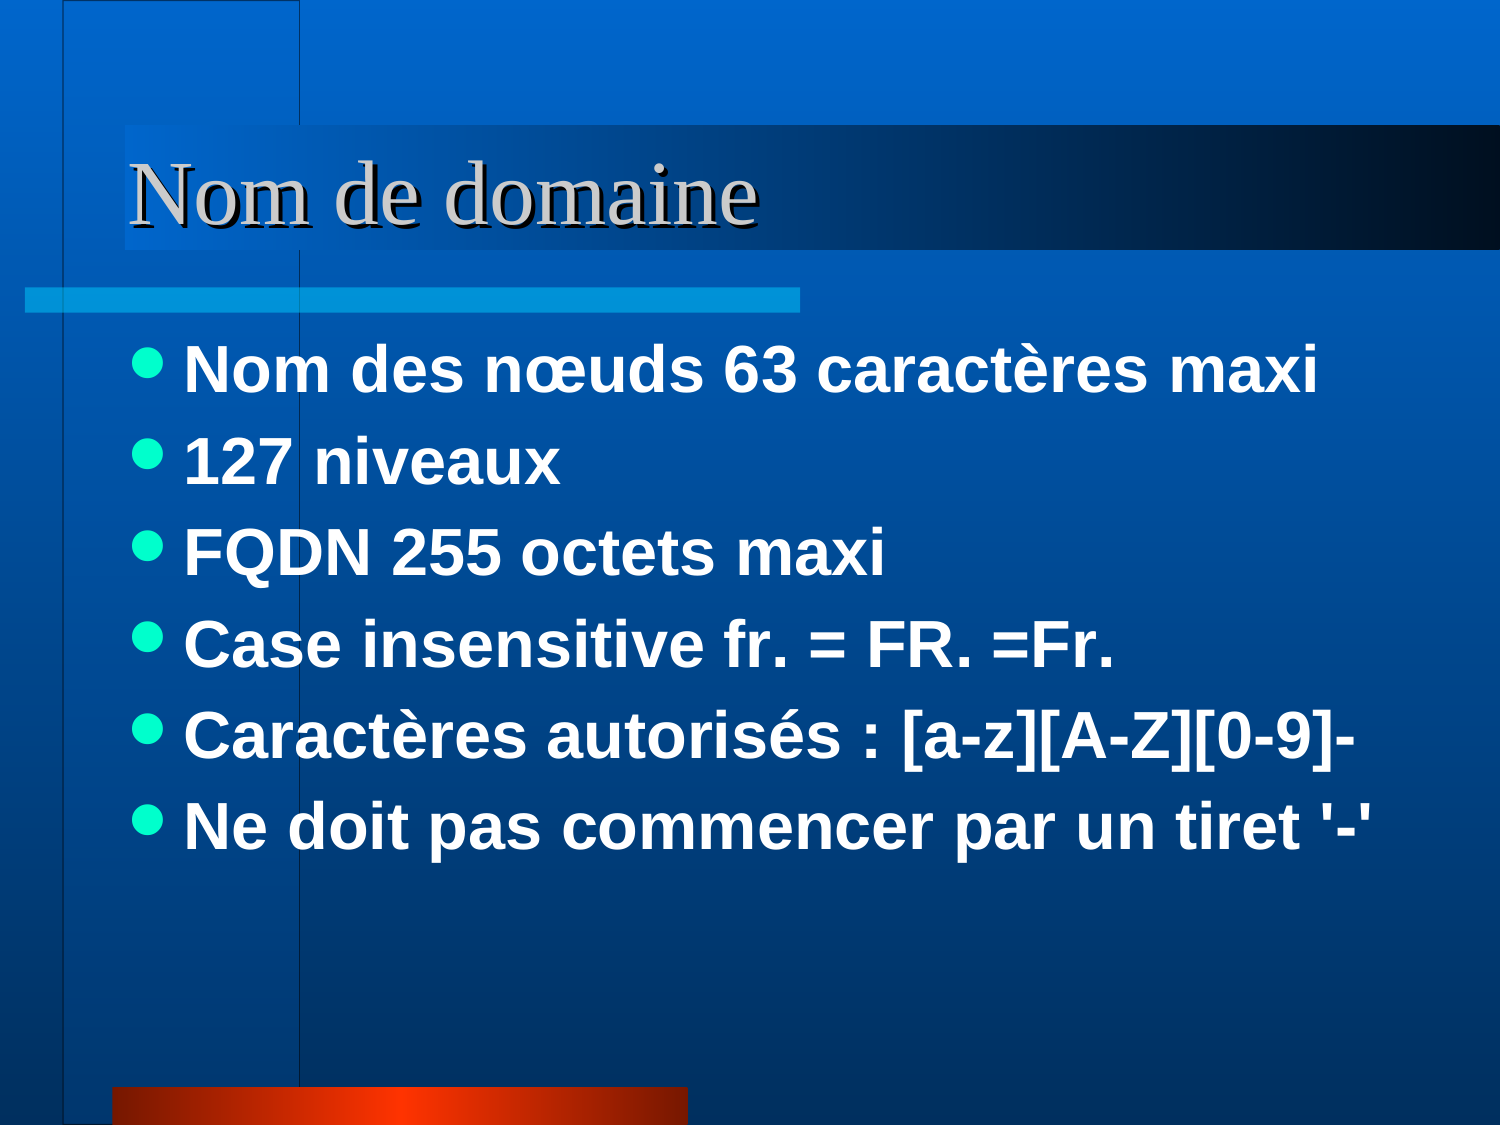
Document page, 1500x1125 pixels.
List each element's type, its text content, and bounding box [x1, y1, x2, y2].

title Nom de domaine [112, 99, 1388, 288]
list Nom des nœuds 63 caractères maxi 127 niveaux FQDN 255 octets maxi Case insensitive fr. = FR. =Fr. Caractères autorisés : [a-z][A-Z][0-9]- Ne doit pas commencer par un tiret '-' [112, 324, 1447, 1039]
